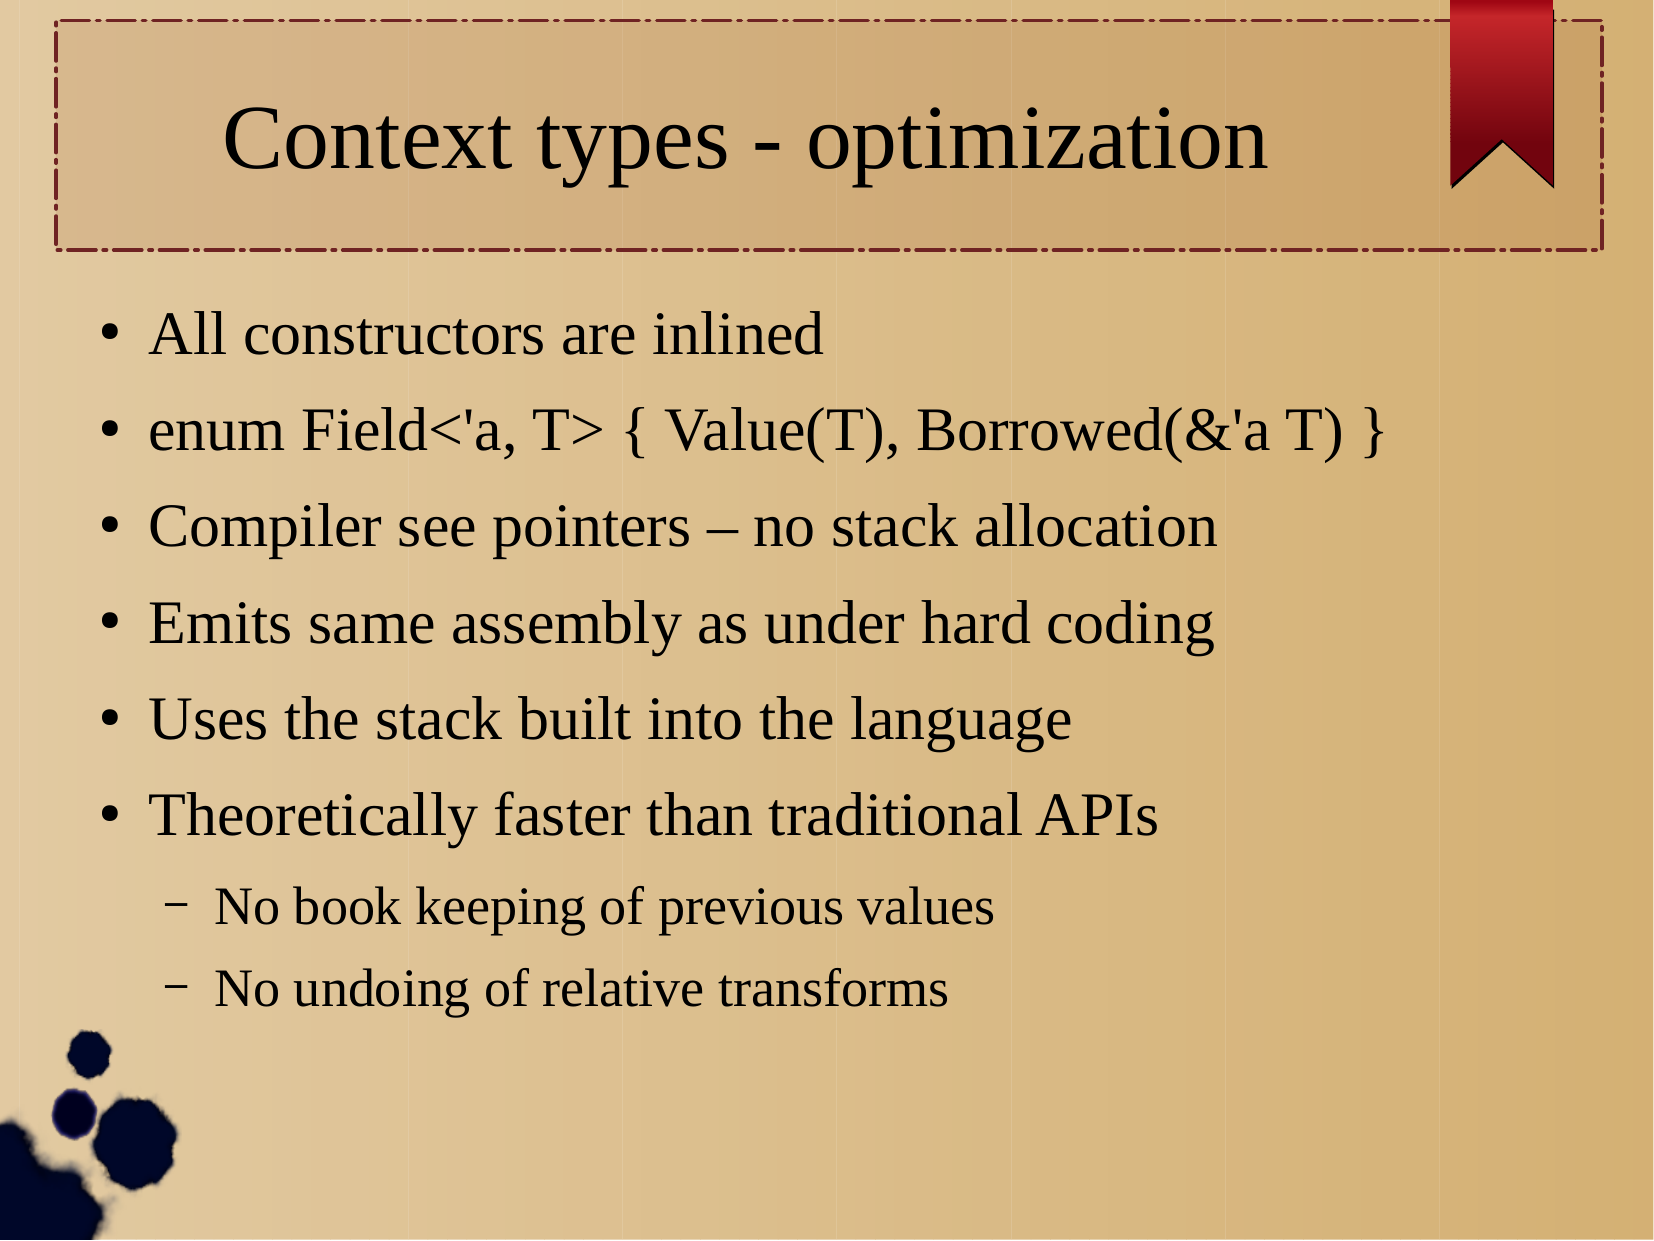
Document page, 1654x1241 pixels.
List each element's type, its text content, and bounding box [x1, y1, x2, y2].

list All constructors are inlined enum Field<'a, T> { Value(T), Borrowed(&'a T) } Compiler see pointers – no stack allocation Emits same assembly as under hard coding Uses the stack built into the language Theoretically faster than traditional APIs No book keeping of previous values No undoing of relative transforms [82, 299, 1571, 1019]
title Context types - optimization [82, 47, 1412, 229]
